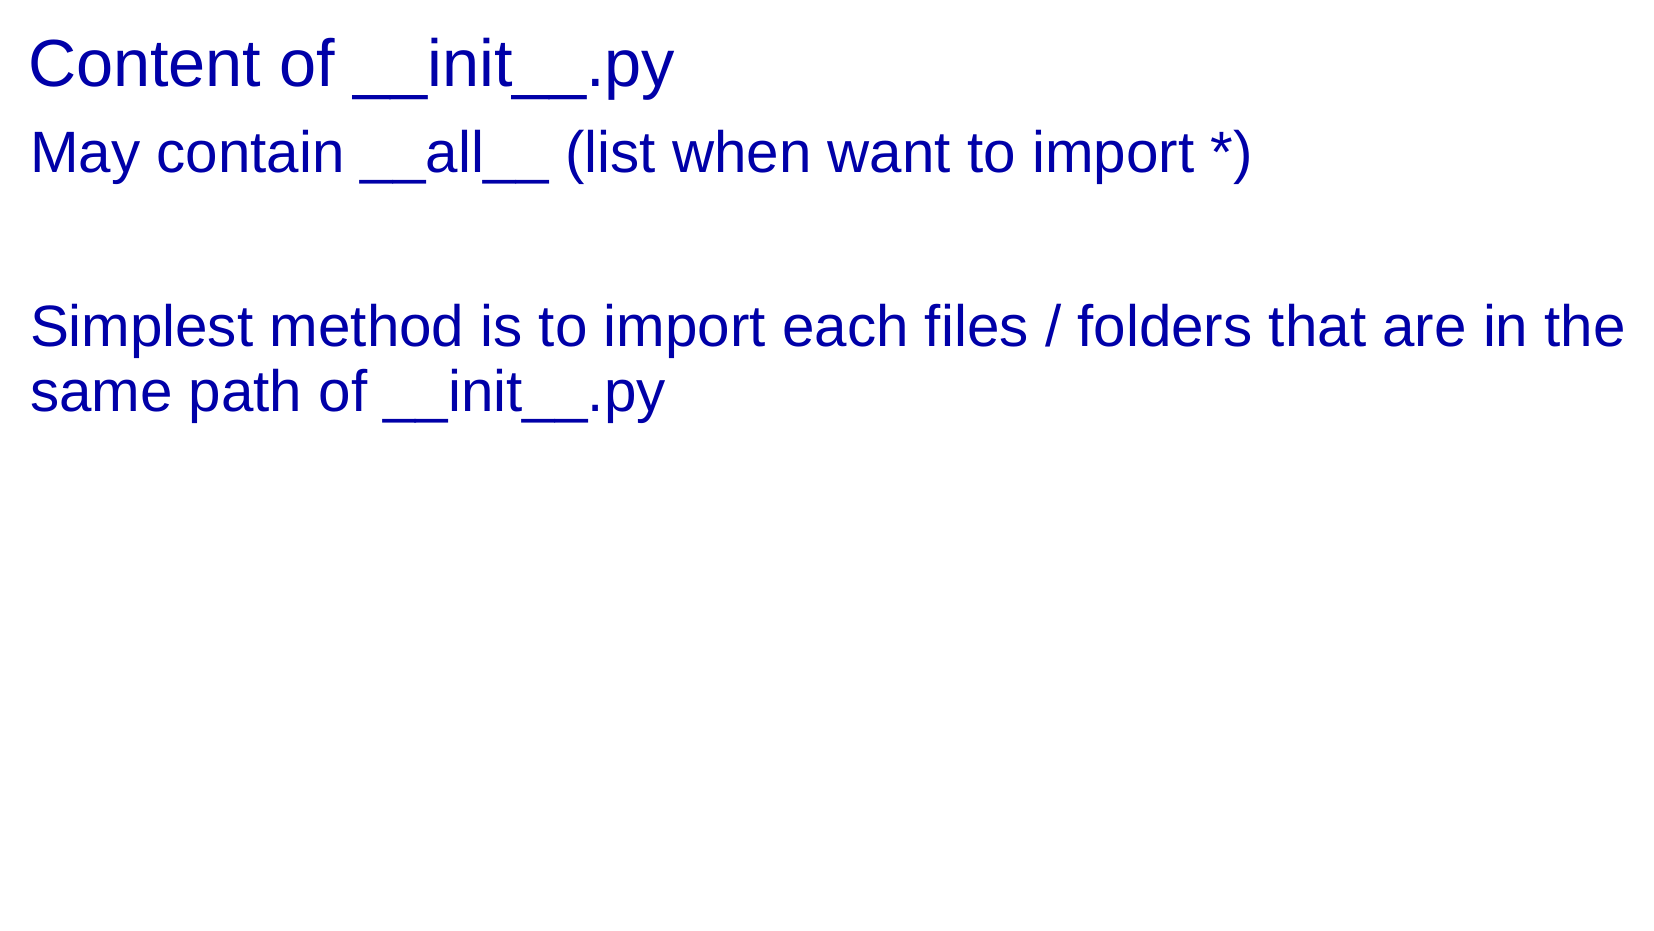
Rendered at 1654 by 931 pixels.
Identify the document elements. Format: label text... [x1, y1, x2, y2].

list May contain __all__ (list when want to import *) Simplest method is to import each files / folders that are in the same path of __init__.py [30, 120, 1645, 916]
title Content of __init__.py [28, 21, 1626, 106]
